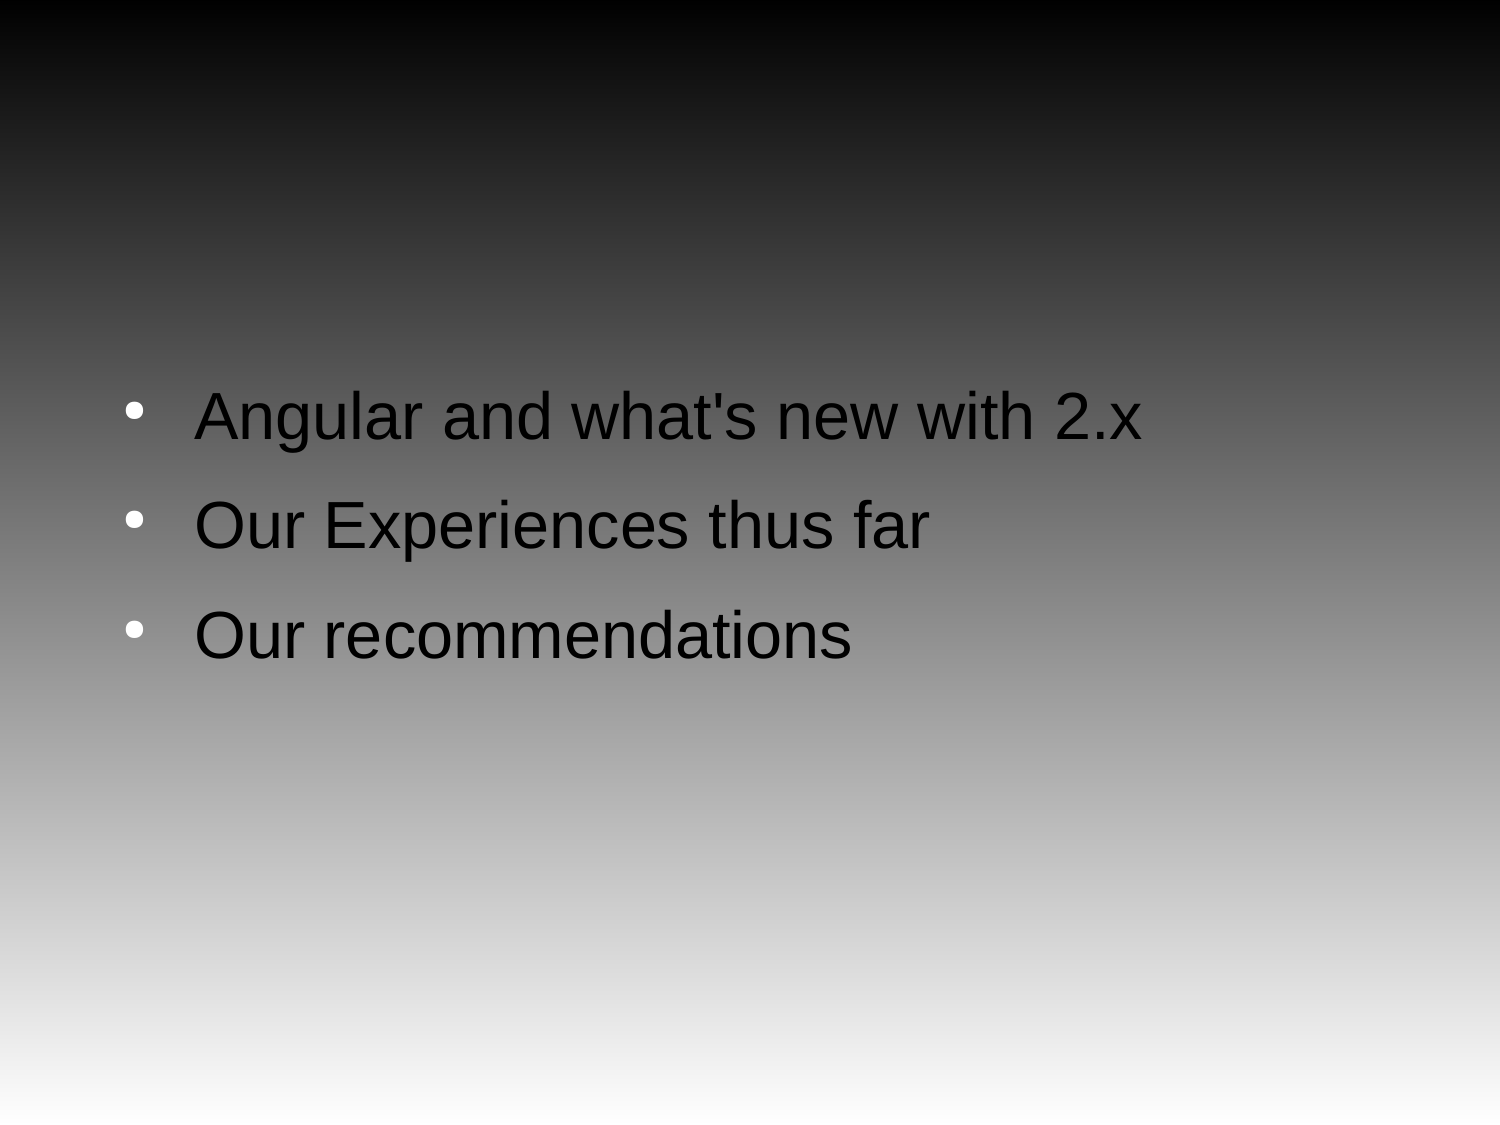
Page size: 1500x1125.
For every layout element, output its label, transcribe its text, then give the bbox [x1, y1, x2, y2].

list Angular and what's new with 2.x Our Experiences thus far Our recommendations [105, 372, 1380, 1020]
